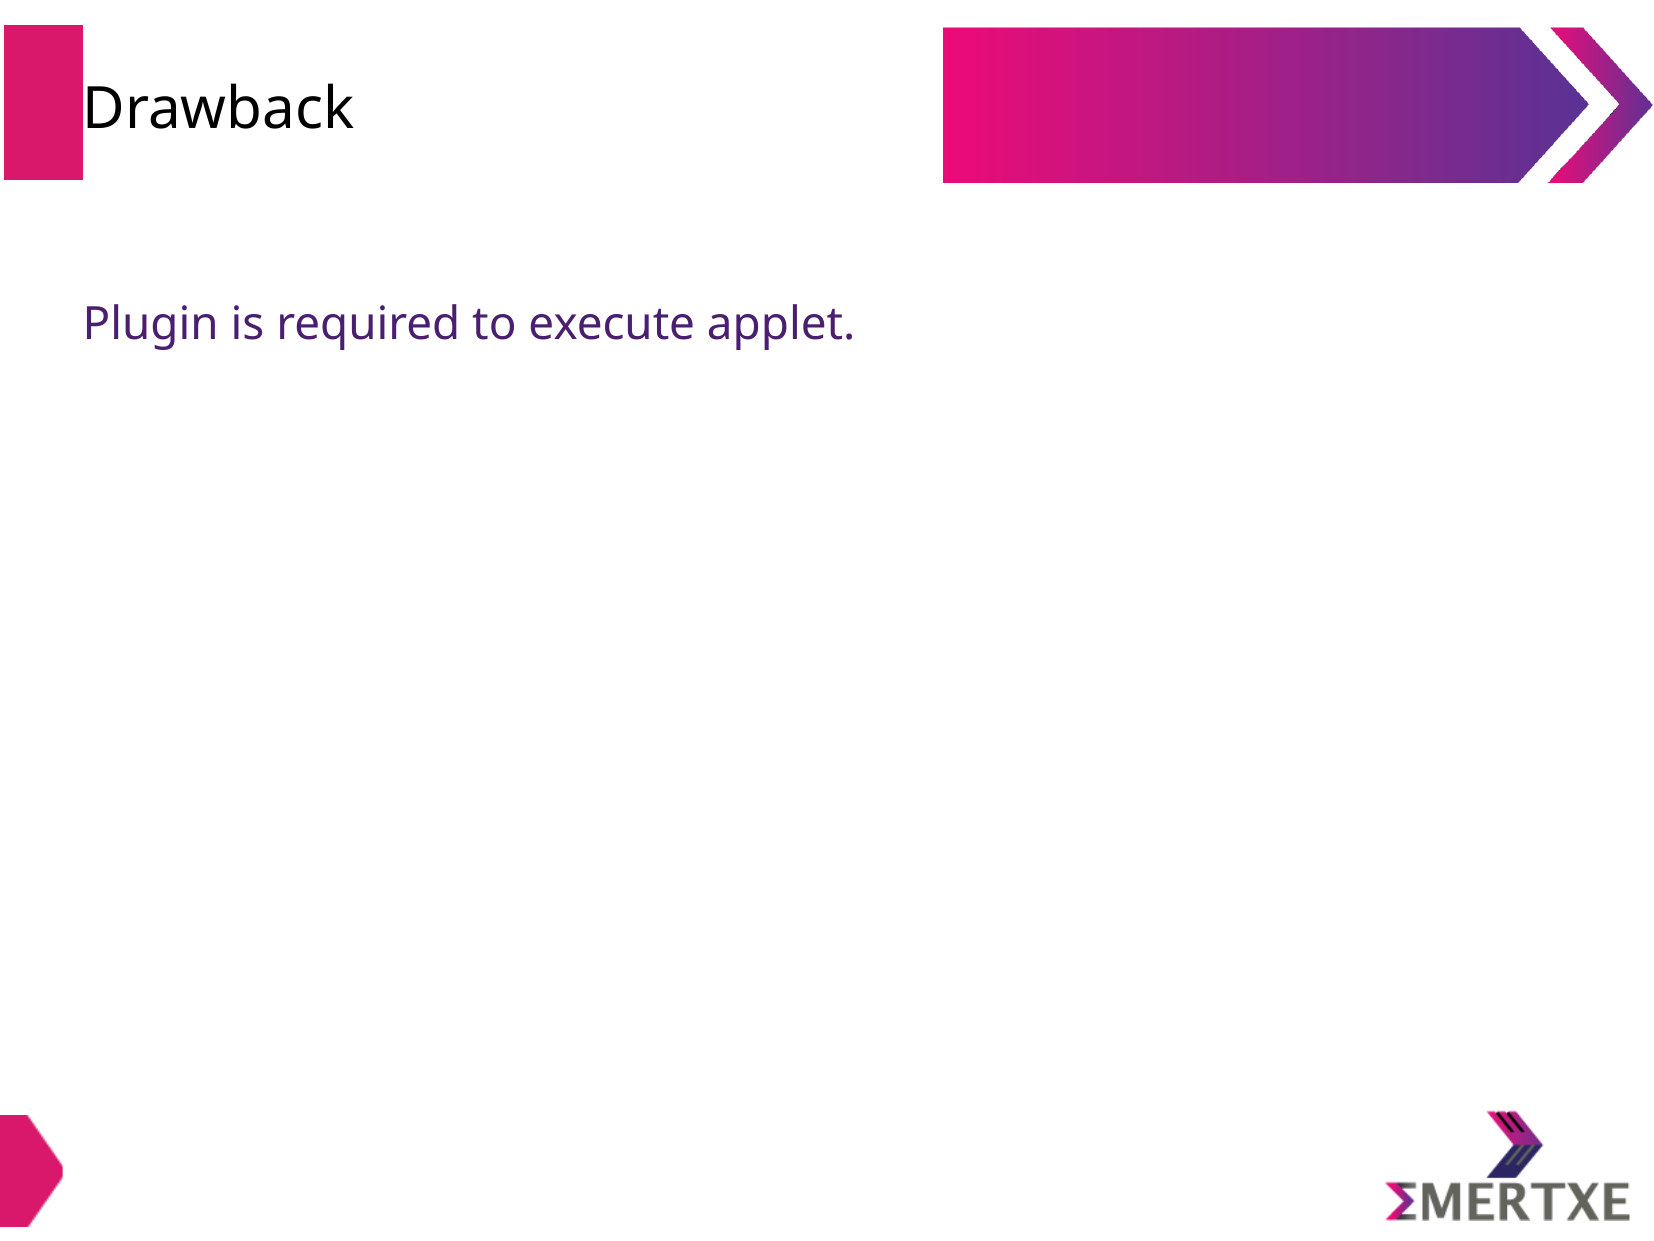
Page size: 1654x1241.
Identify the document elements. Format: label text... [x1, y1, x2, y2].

picture [1385, 1107, 1631, 1221]
title Drawback [82, 2, 1571, 210]
list Plugin is required to execute applet. [82, 290, 1571, 1010]
picture [1571, 27, 1653, 183]
